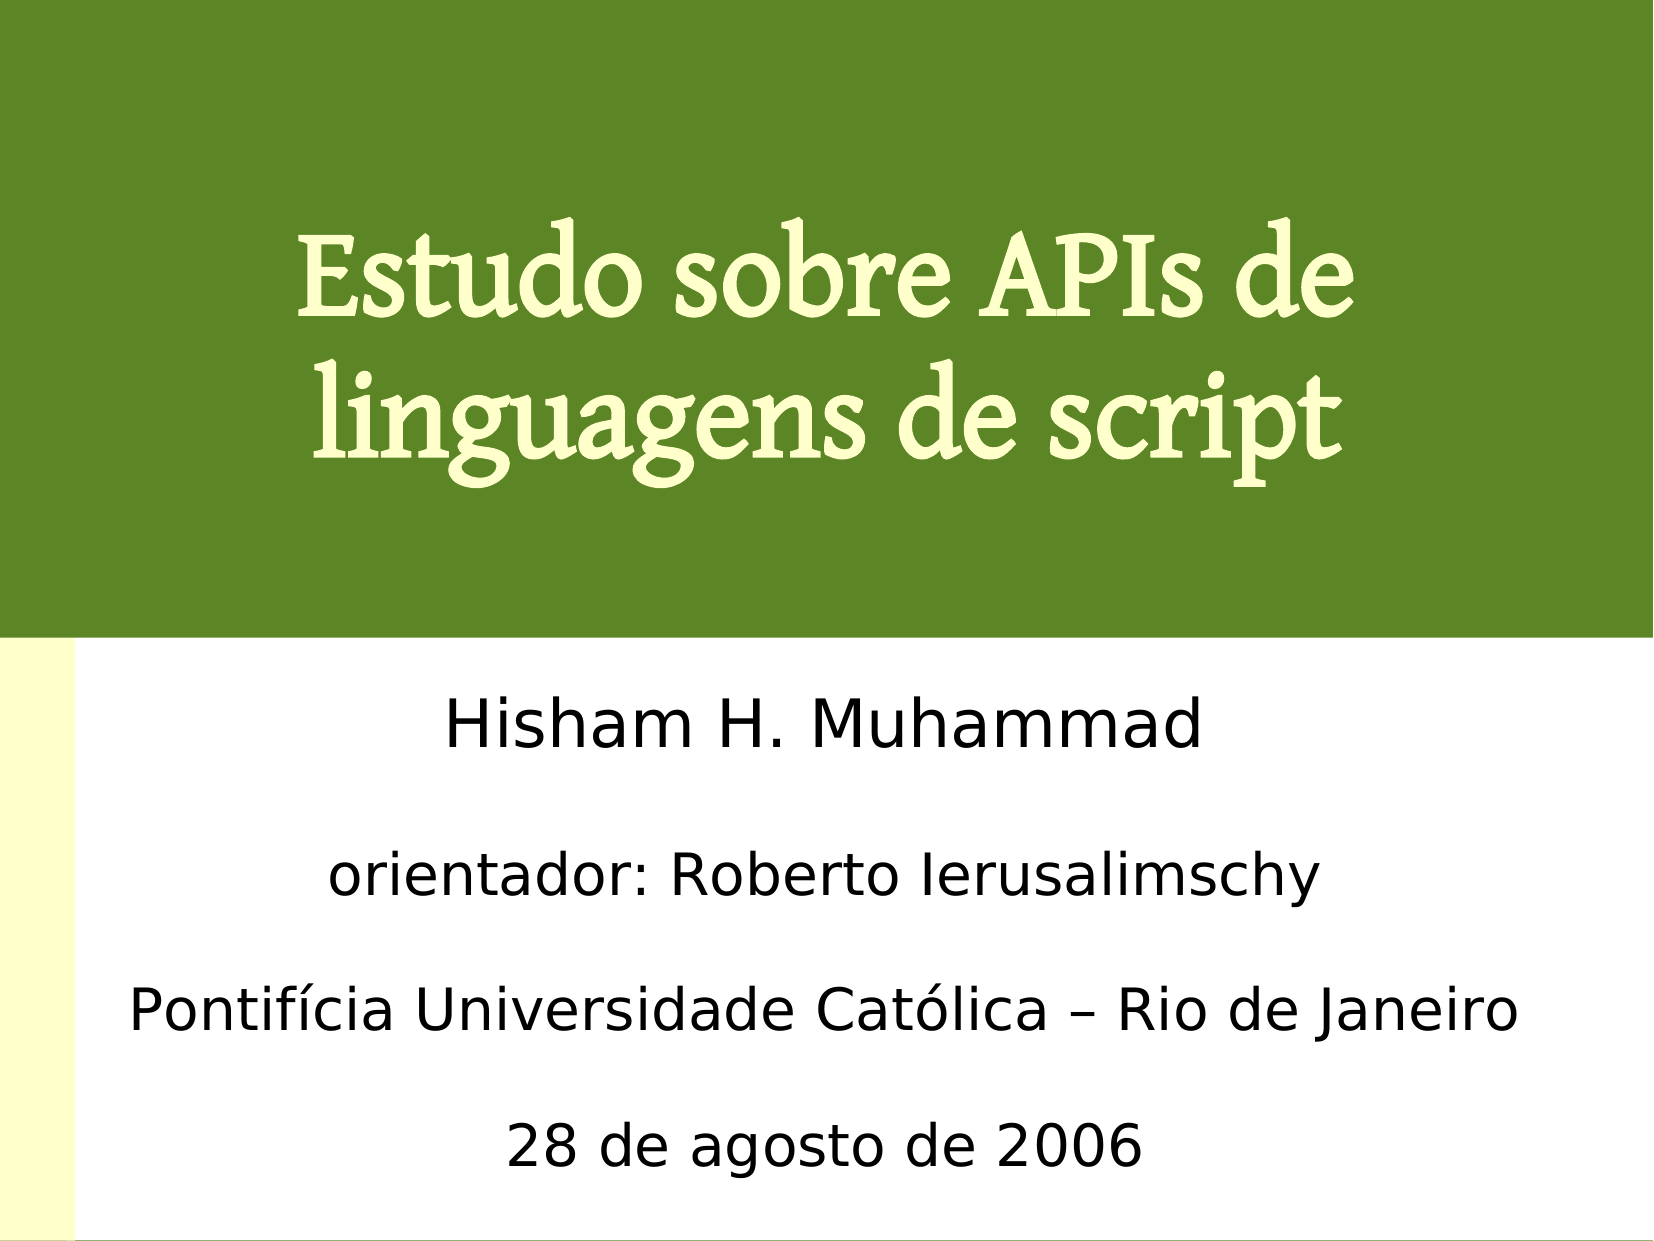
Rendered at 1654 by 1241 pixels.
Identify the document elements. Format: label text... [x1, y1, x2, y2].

subtitle Hisham H. Muhammad orientador: Roberto Ierusalimschy Pontifícia Universidade Católica – Rio de Janeiro 28 de agosto de 2006 [37, 685, 1613, 1180]
text_box [0, 0, 1653, 638]
title Estudo sobre APIs de linguagens de script [121, 206, 1534, 491]
